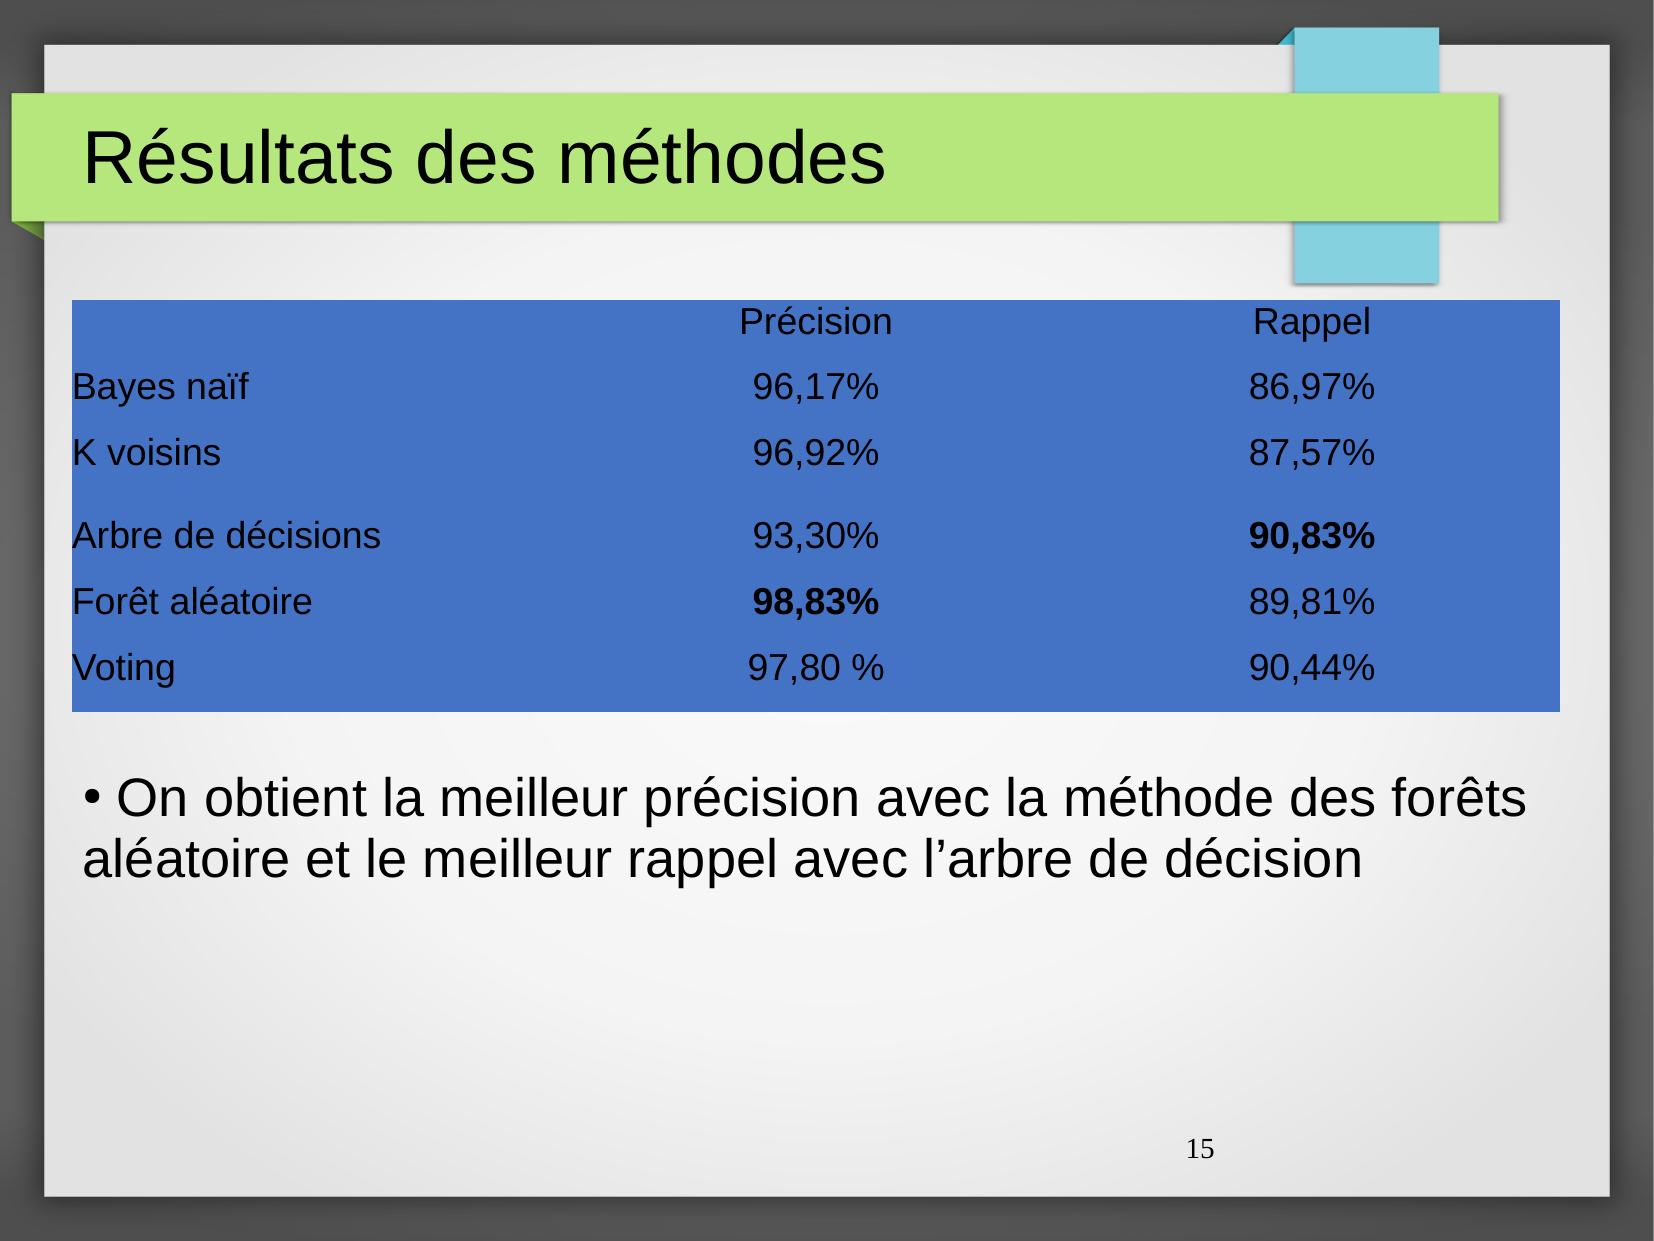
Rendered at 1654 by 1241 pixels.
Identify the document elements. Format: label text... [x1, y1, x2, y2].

table_cell Arbre de décisions [72, 515, 568, 580]
table_cell 86,97% [1064, 366, 1560, 432]
table_cell Bayes naïf [72, 366, 568, 432]
table_cell 96,17% [568, 366, 1064, 432]
table_cell K voisins [72, 432, 568, 515]
table_cell 97,80 % [568, 646, 1064, 712]
table_header Précision [568, 300, 1064, 366]
table_header [72, 300, 568, 366]
title Résultats des méthodes [82, 94, 1264, 213]
table_cell 89,81% [1064, 580, 1560, 646]
table_header Rappel [1064, 300, 1560, 366]
text_box [1185, 1129, 1571, 1216]
table_cell 90,83% [1064, 515, 1560, 580]
table_cell 98,83% [568, 580, 1064, 646]
table_cell 87,57% [1064, 432, 1560, 515]
table_cell 90,44% [1064, 646, 1560, 712]
table_cell Forêt aléatoire [72, 580, 568, 646]
table_cell 93,30% [568, 515, 1064, 580]
text_box On obtient la meilleur précision avec la méthode des forêts aléatoire et le meilleur rappel avec l’arbre de décision [82, 767, 1596, 1123]
table_cell Voting [72, 646, 568, 712]
table_cell 96,92% [568, 432, 1064, 515]
